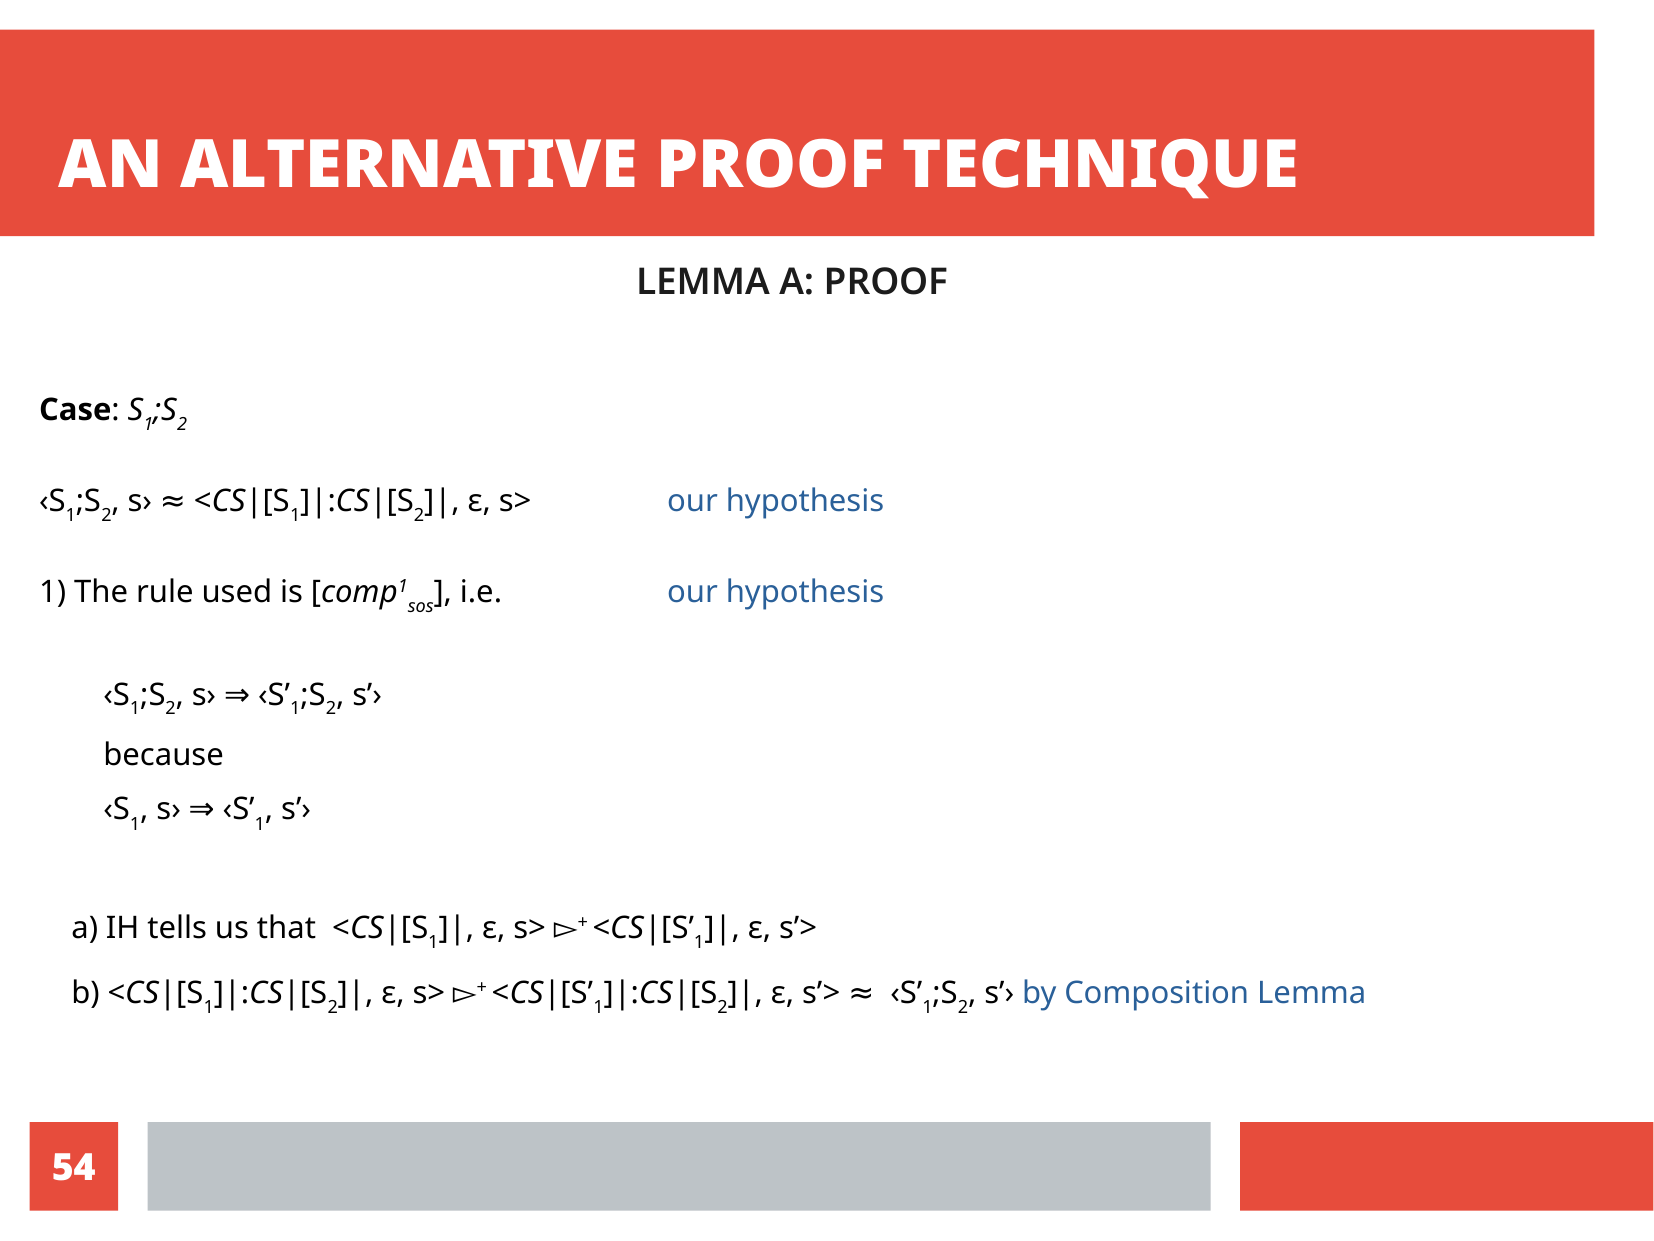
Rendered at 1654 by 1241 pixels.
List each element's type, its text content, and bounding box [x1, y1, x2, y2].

list LEMMA A: PROOF Case: S1;S2 ‹S1;S2, s› ≈ <CS|[S1]|:CS|[S2]|, ε, s> our hypothesis 1) The rule used is [comp1sos], i.e. our hypothesis ‹S1;S2, s› ⇒ ‹S’1;S2, s’› because ‹S1, s› ⇒ ‹S’1, s’› a) IH tells us that <CS|[S1]|, ε, s> ▻+ <CS|[S’1]|, ε, s’> b) <CS|[S1]|:CS|[S2]|, ε, s> ▻+ <CS|[S’1]|:CS|[S2]|, ε, s’> ≈ ‹S’1;S2, s’› by Composition Lemma [39, 255, 1546, 1023]
title AN ALTERNATIVE PROOF TECHNIQUE [59, 59, 1595, 207]
